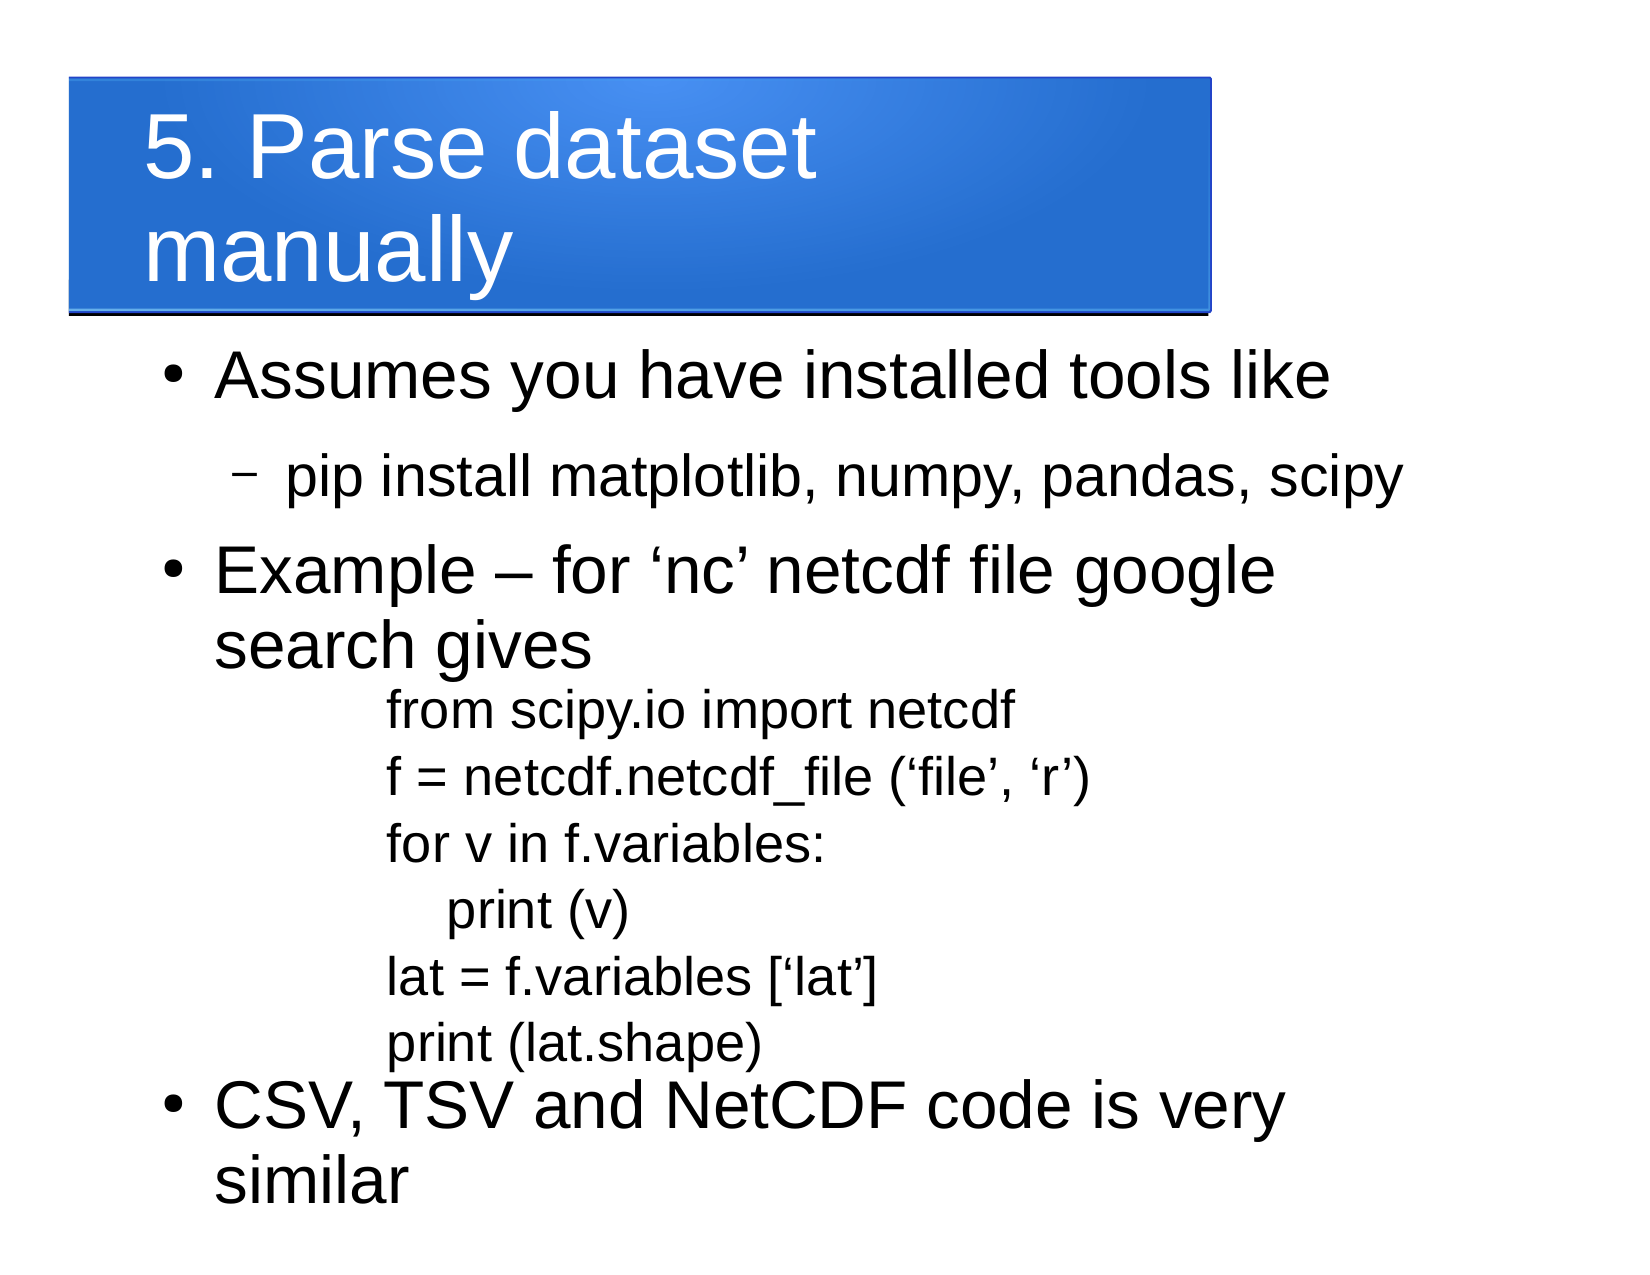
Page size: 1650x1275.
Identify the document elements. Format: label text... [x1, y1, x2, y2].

text_box from scipy.io import netcdf f = netcdf.netcdf_file (‘file’, ‘r’) for v in f.variables: print (v) lat = f.variables [‘lat’] print (lat.shape) [372, 672, 1269, 1067]
list CSV, TSV and NetCDF code is very similar [143, 1067, 1489, 1236]
title 5. Parse dataset manually [143, 94, 1185, 302]
list Assumes you have installed tools like pip install matplotlib, numpy, pandas, scipy Example – for ‘nc’ netcdf file google search gives [143, 337, 1489, 1067]
